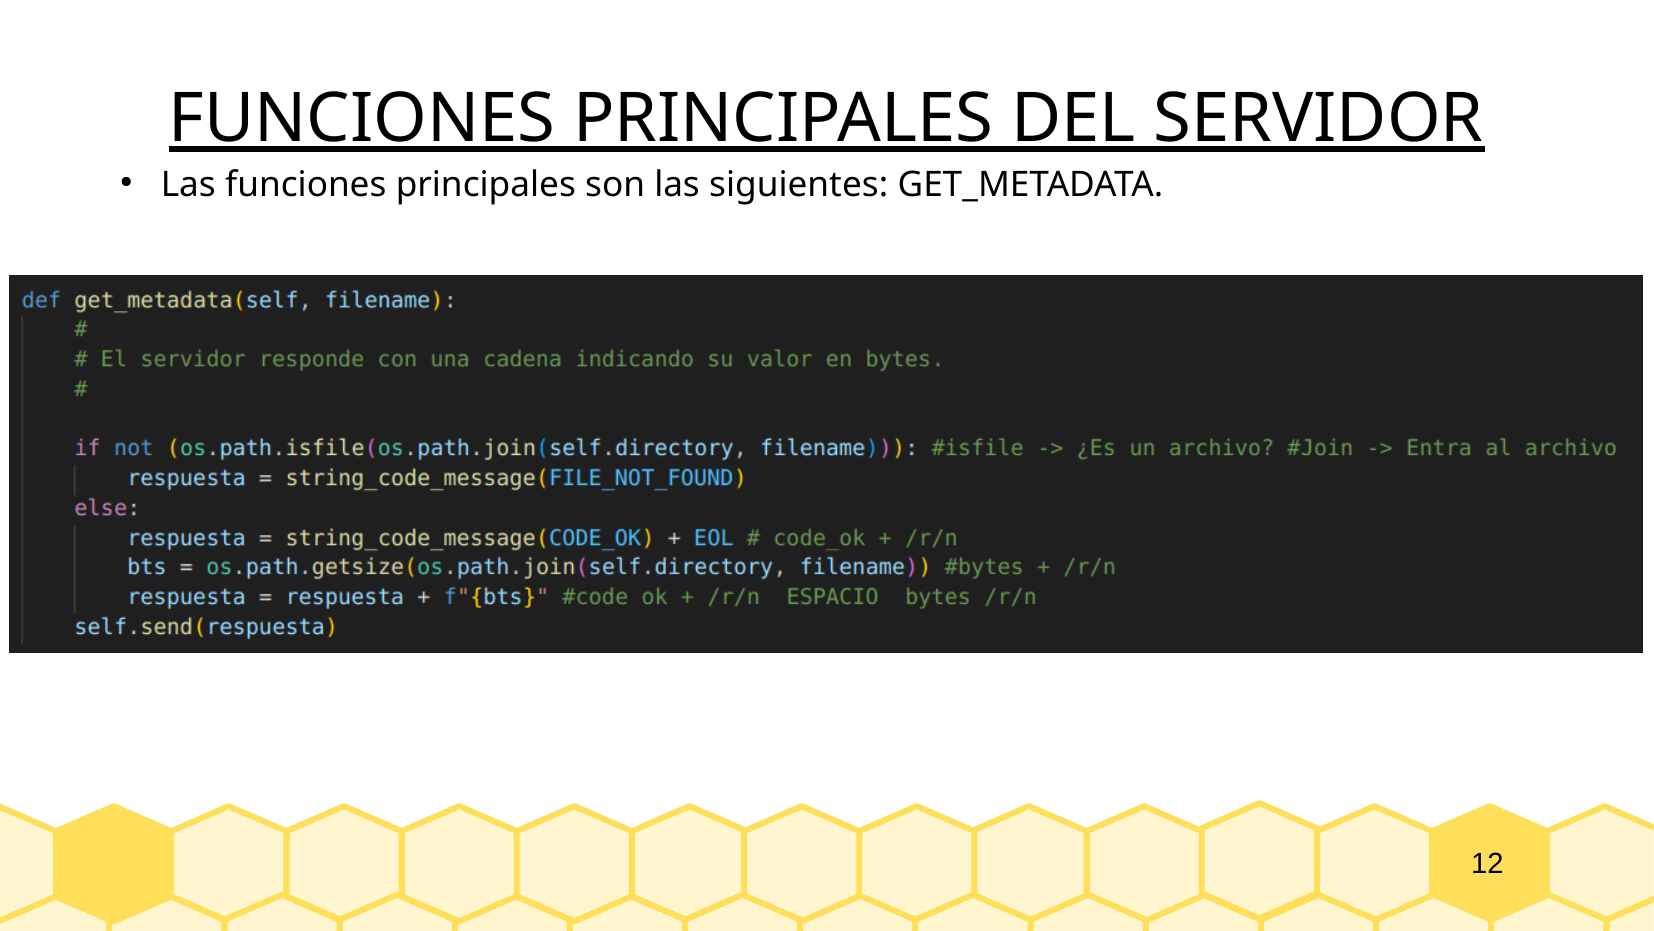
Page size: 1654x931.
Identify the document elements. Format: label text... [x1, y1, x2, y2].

picture [9, 275, 1643, 653]
title FUNCIONES PRINCIPALES DEL SERVIDOR [82, 37, 1571, 193]
list Las funciones principales son las siguientes: GET_METADATA. [106, 158, 1595, 207]
